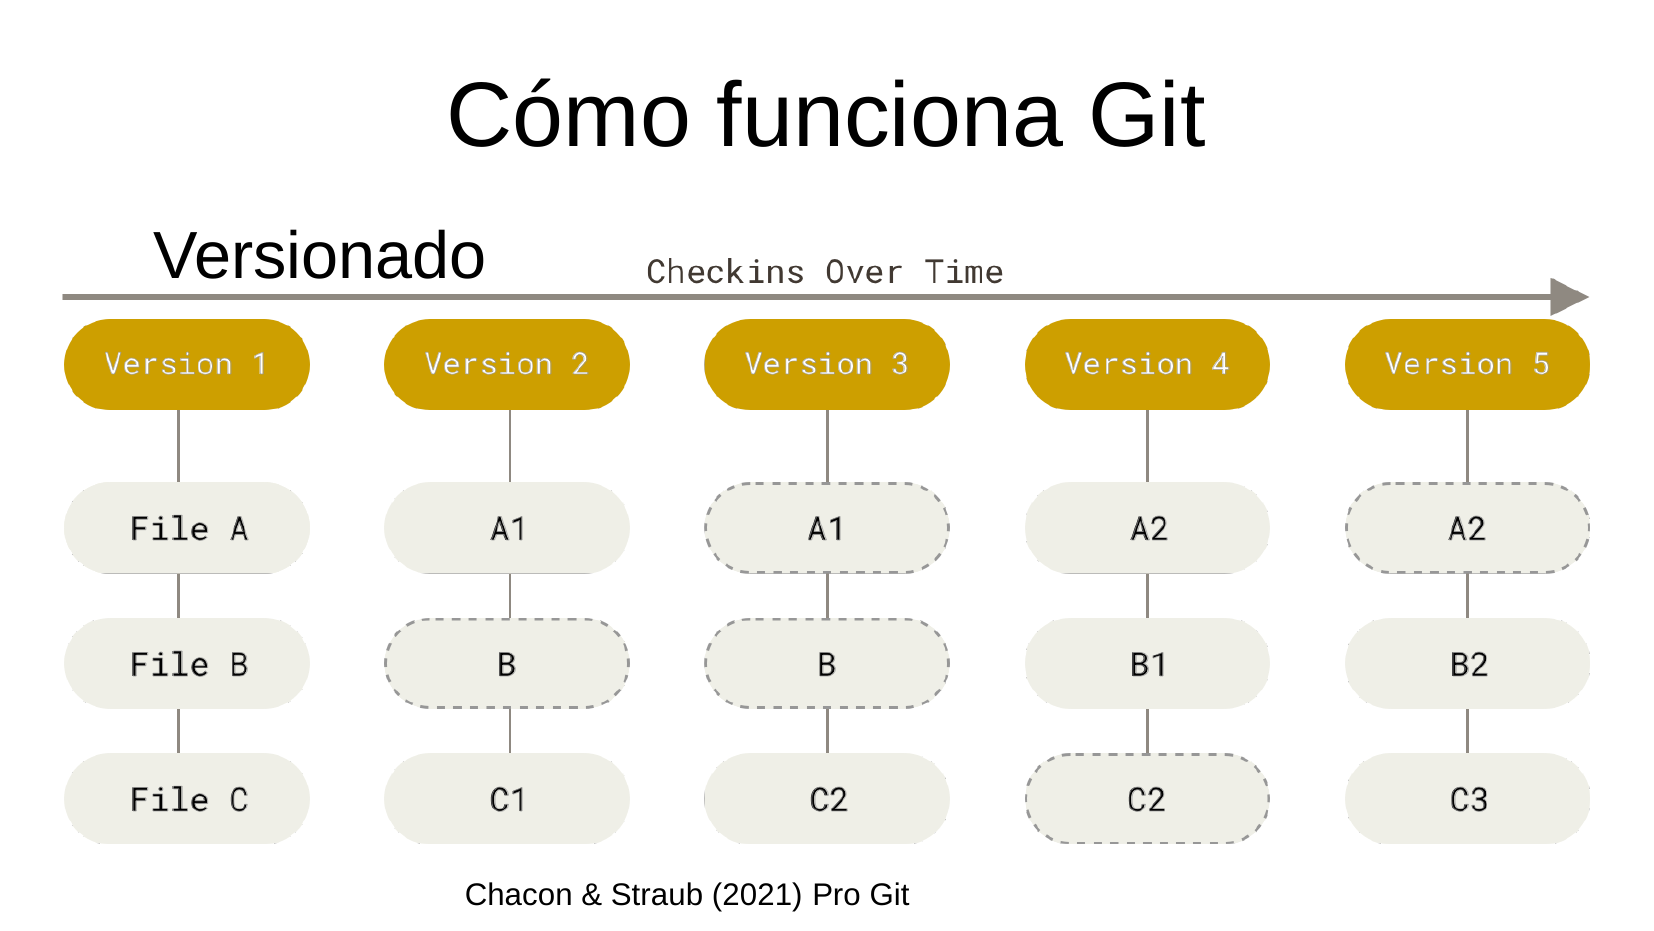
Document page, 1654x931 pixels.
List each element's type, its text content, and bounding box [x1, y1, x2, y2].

picture [61, 255, 1601, 844]
list Versionado [82, 217, 1571, 255]
title Cómo funciona Git [82, 37, 1571, 193]
text_box Chacon & Straub (2021) Pro Git [450, 870, 1066, 924]
